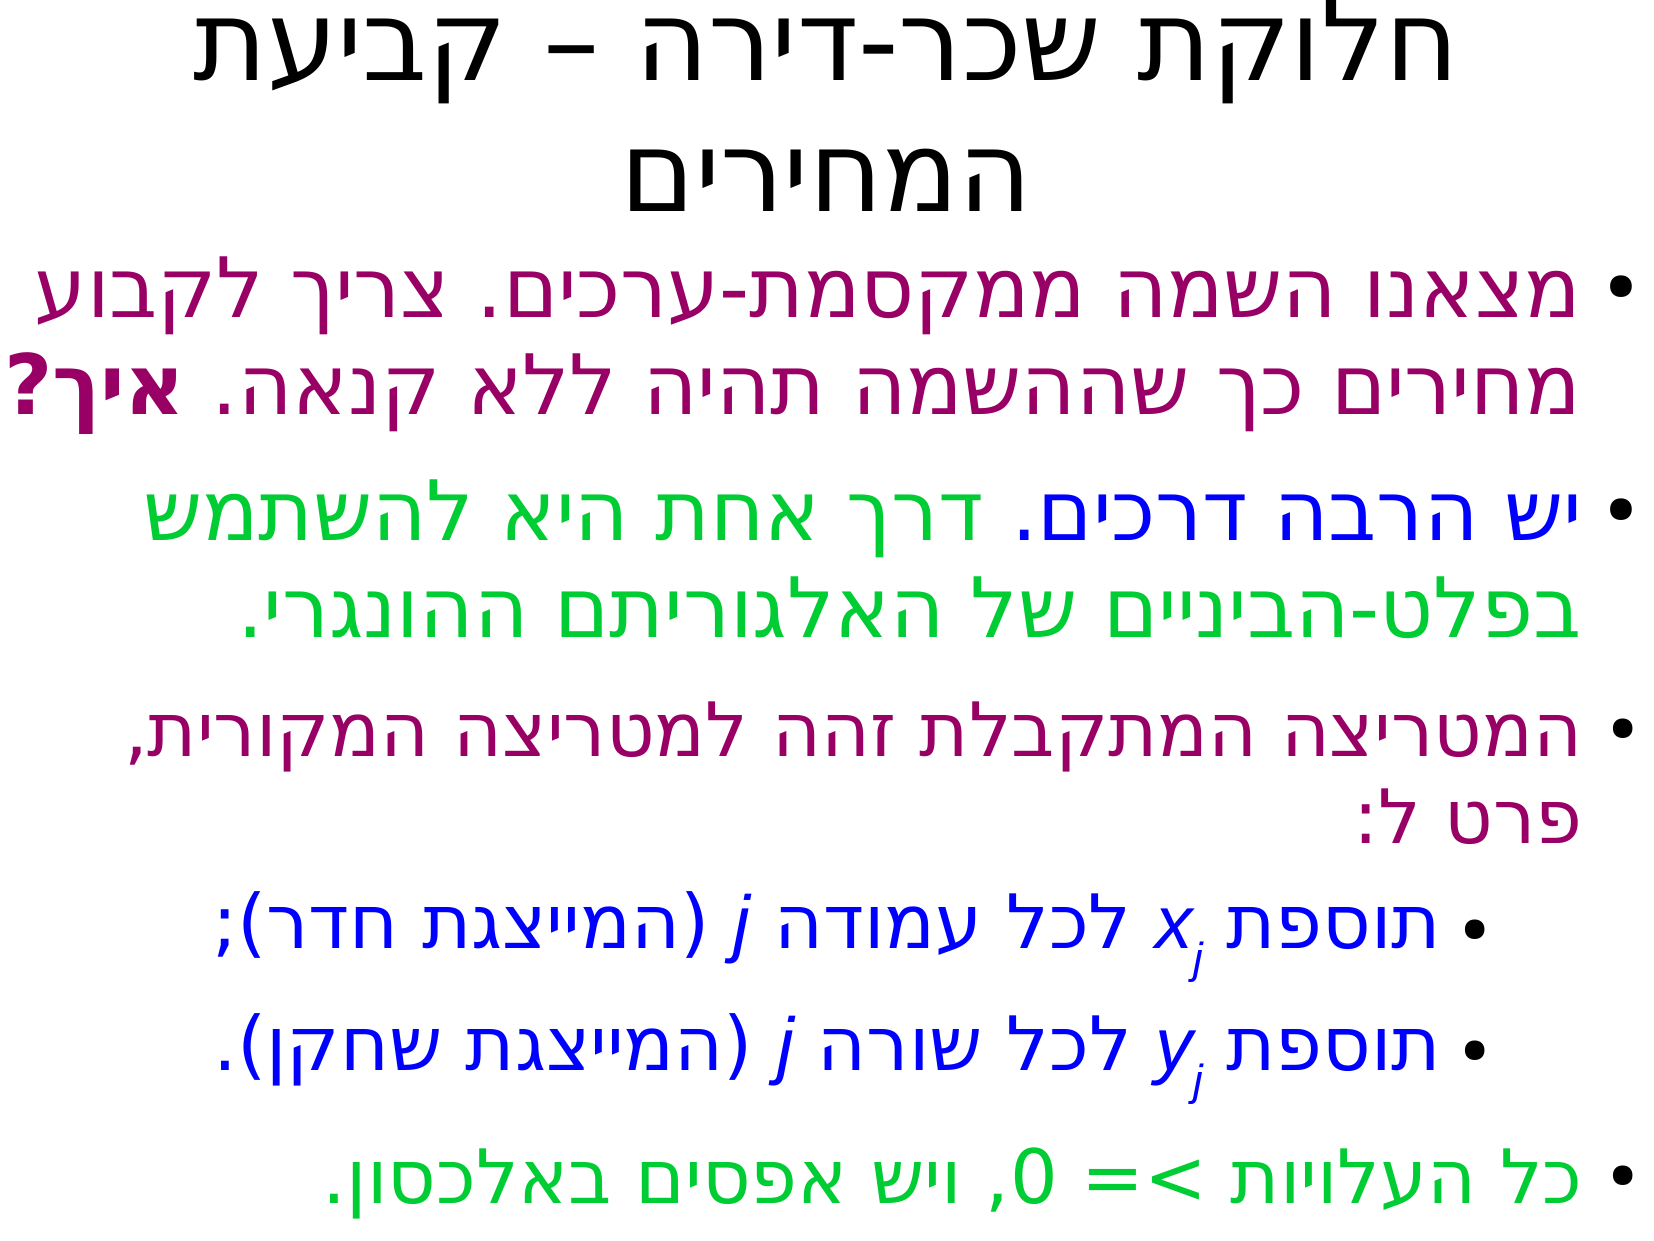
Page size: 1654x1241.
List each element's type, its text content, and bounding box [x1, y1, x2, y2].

list מצאנו השמה ממקסמת-ערכים. צריך לקבוע מחירים כך שההשמה תהיה ללא קנאה. איך? יש הרבה דרכים. דרך אחת היא להשתמש בפלט-הביניים של האלגוריתם ההונגרי. המטריצה המתקבלת זהה למטריצה המקורית, פרט ל: תוספת xj לכל עמודה j (המייצגת חדר); תוספת yj לכל שורה j (המייצגת שחקן). כל העלויות >= 0, ויש אפסים באלכסון. מכאן: אם המחיר של חדר j יהיה xj ההשמה ללא קנאה! [0, 240, 1654, 1241]
title חלוקת שכר-דירה – קביעת המחירים [0, 0, 1654, 213]
